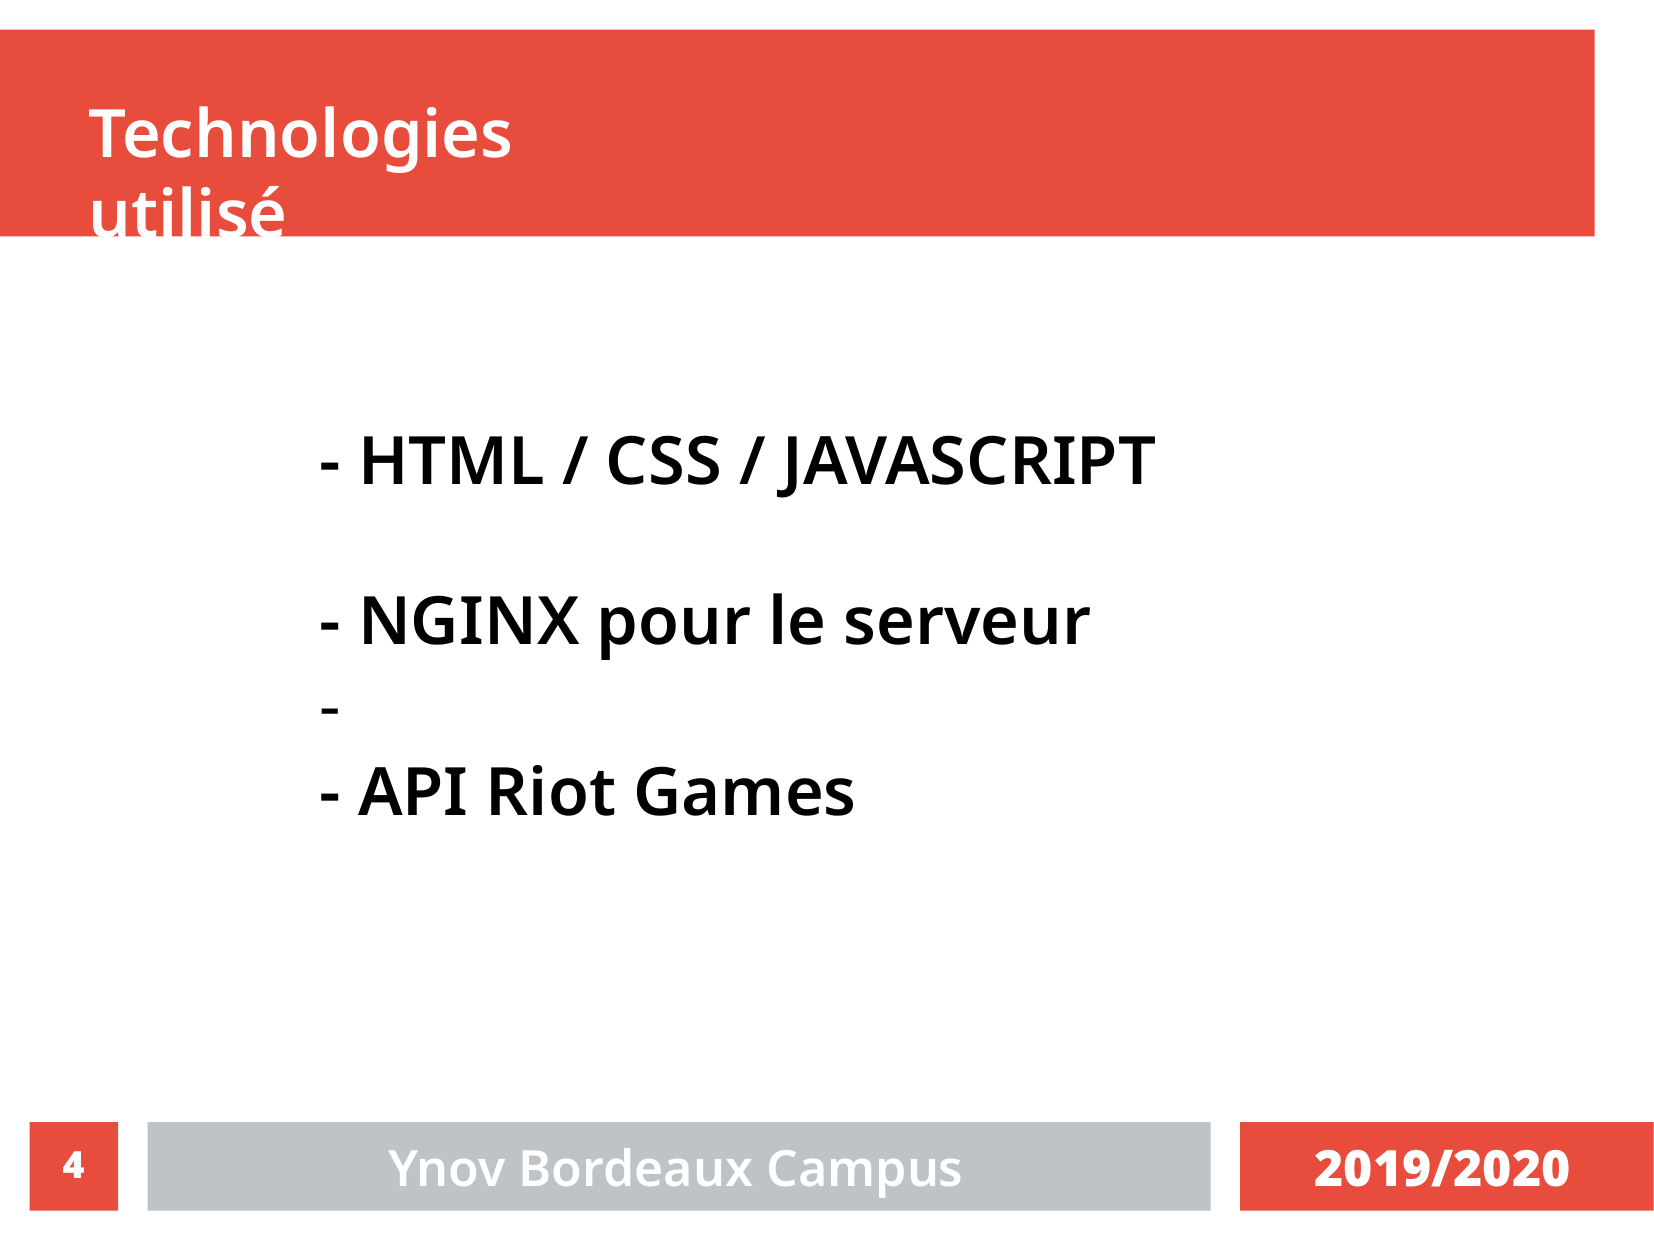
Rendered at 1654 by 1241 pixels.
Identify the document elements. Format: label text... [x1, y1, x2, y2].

text_box - HTML / CSS / JAVASCRIPT - NGINX pour le serveur - API Riot Games [304, 410, 1350, 830]
text_box [29, 1122, 119, 1211]
text_box Ynov Bordeaux Campus [153, 1128, 1199, 1205]
text_box Technologies utilisé [73, 83, 711, 179]
text_box 2019/2020 [1247, 1128, 1639, 1205]
